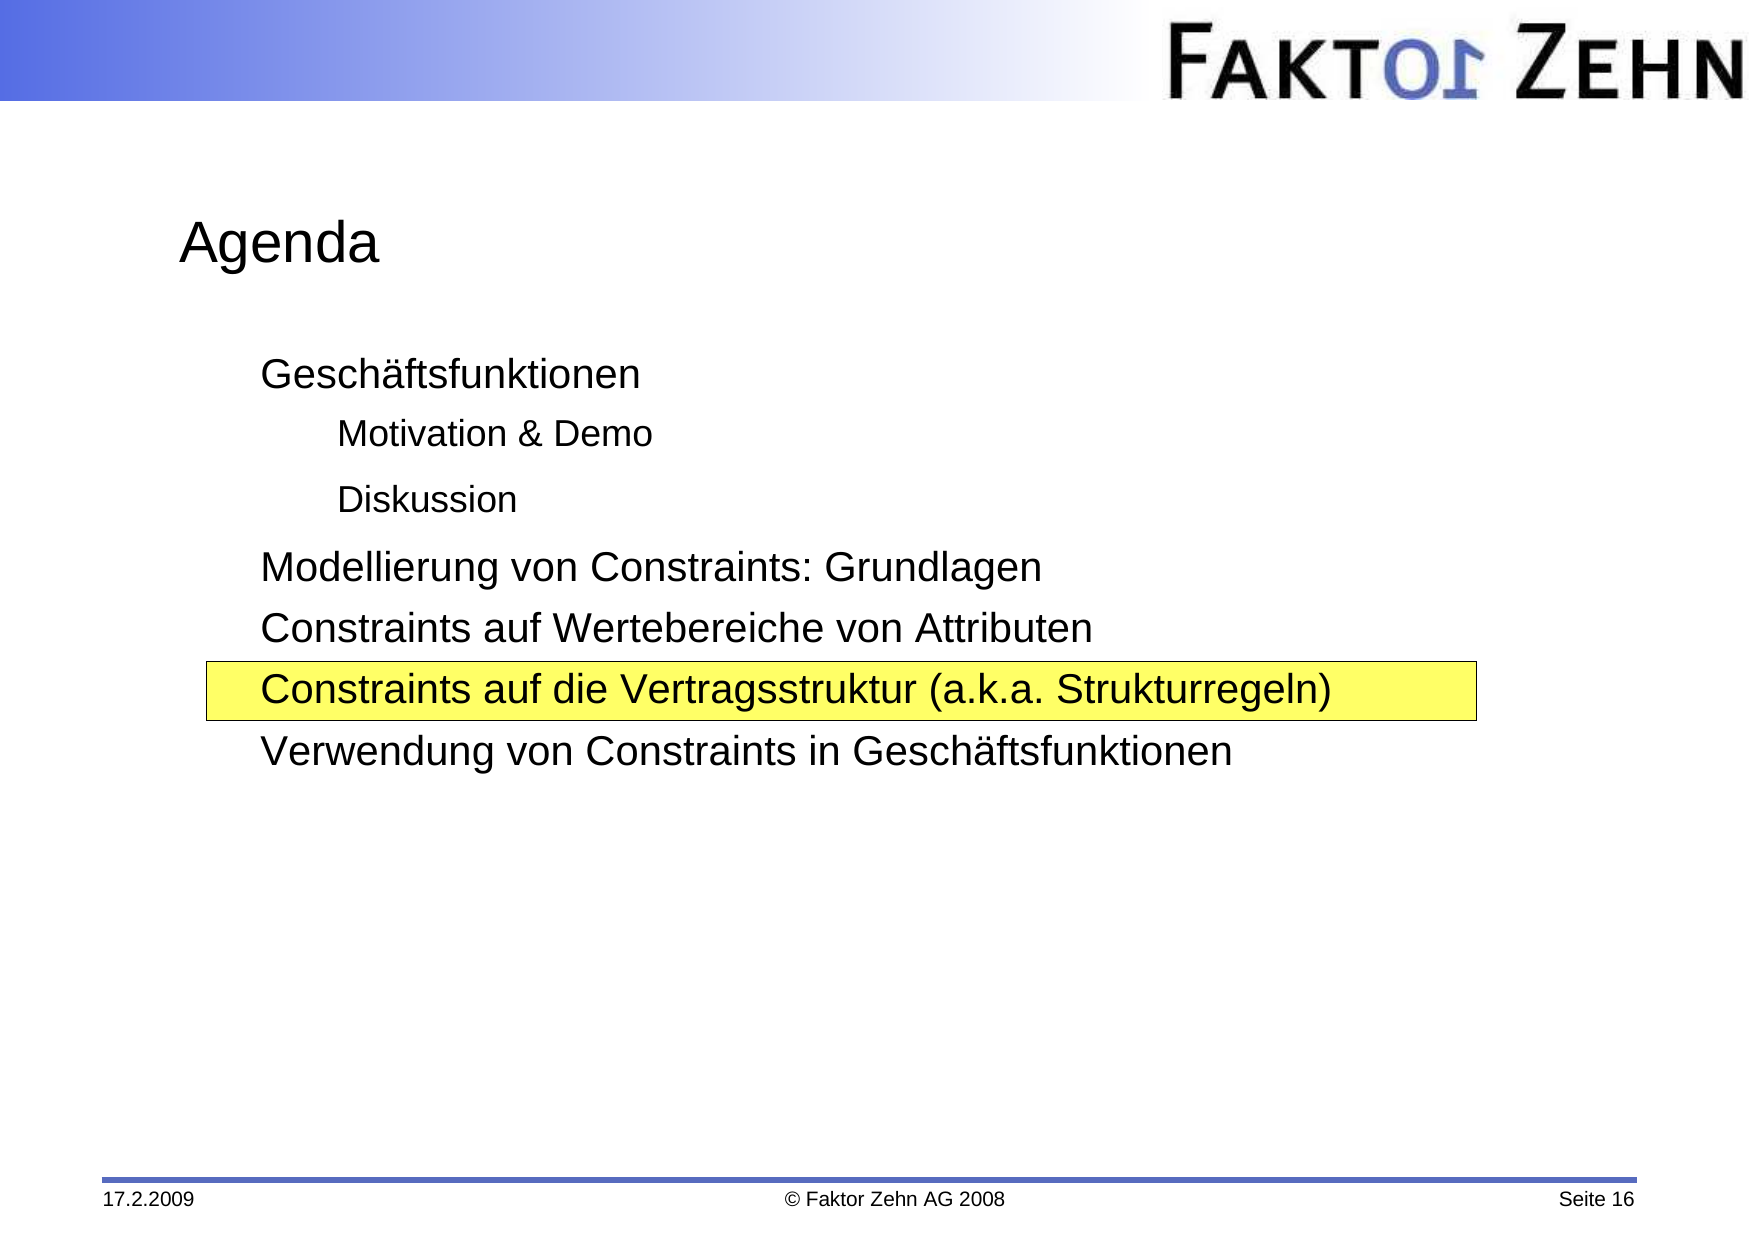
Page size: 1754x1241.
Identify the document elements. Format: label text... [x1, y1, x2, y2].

text_box [206, 661, 242, 721]
title Agenda [179, 191, 1577, 294]
picture [1162, 7, 1752, 100]
list Geschäftsfunktionen Motivation & Demo Diskussion Modellierung von Constraints: Grundlagen Constraints auf Wertebereiche von Attributen Constraints auf die Vertragsstruktur (a.k.a. Strukturregeln) Verwendung von Constraints in Geschäftsfunktionen [242, 351, 1489, 1058]
